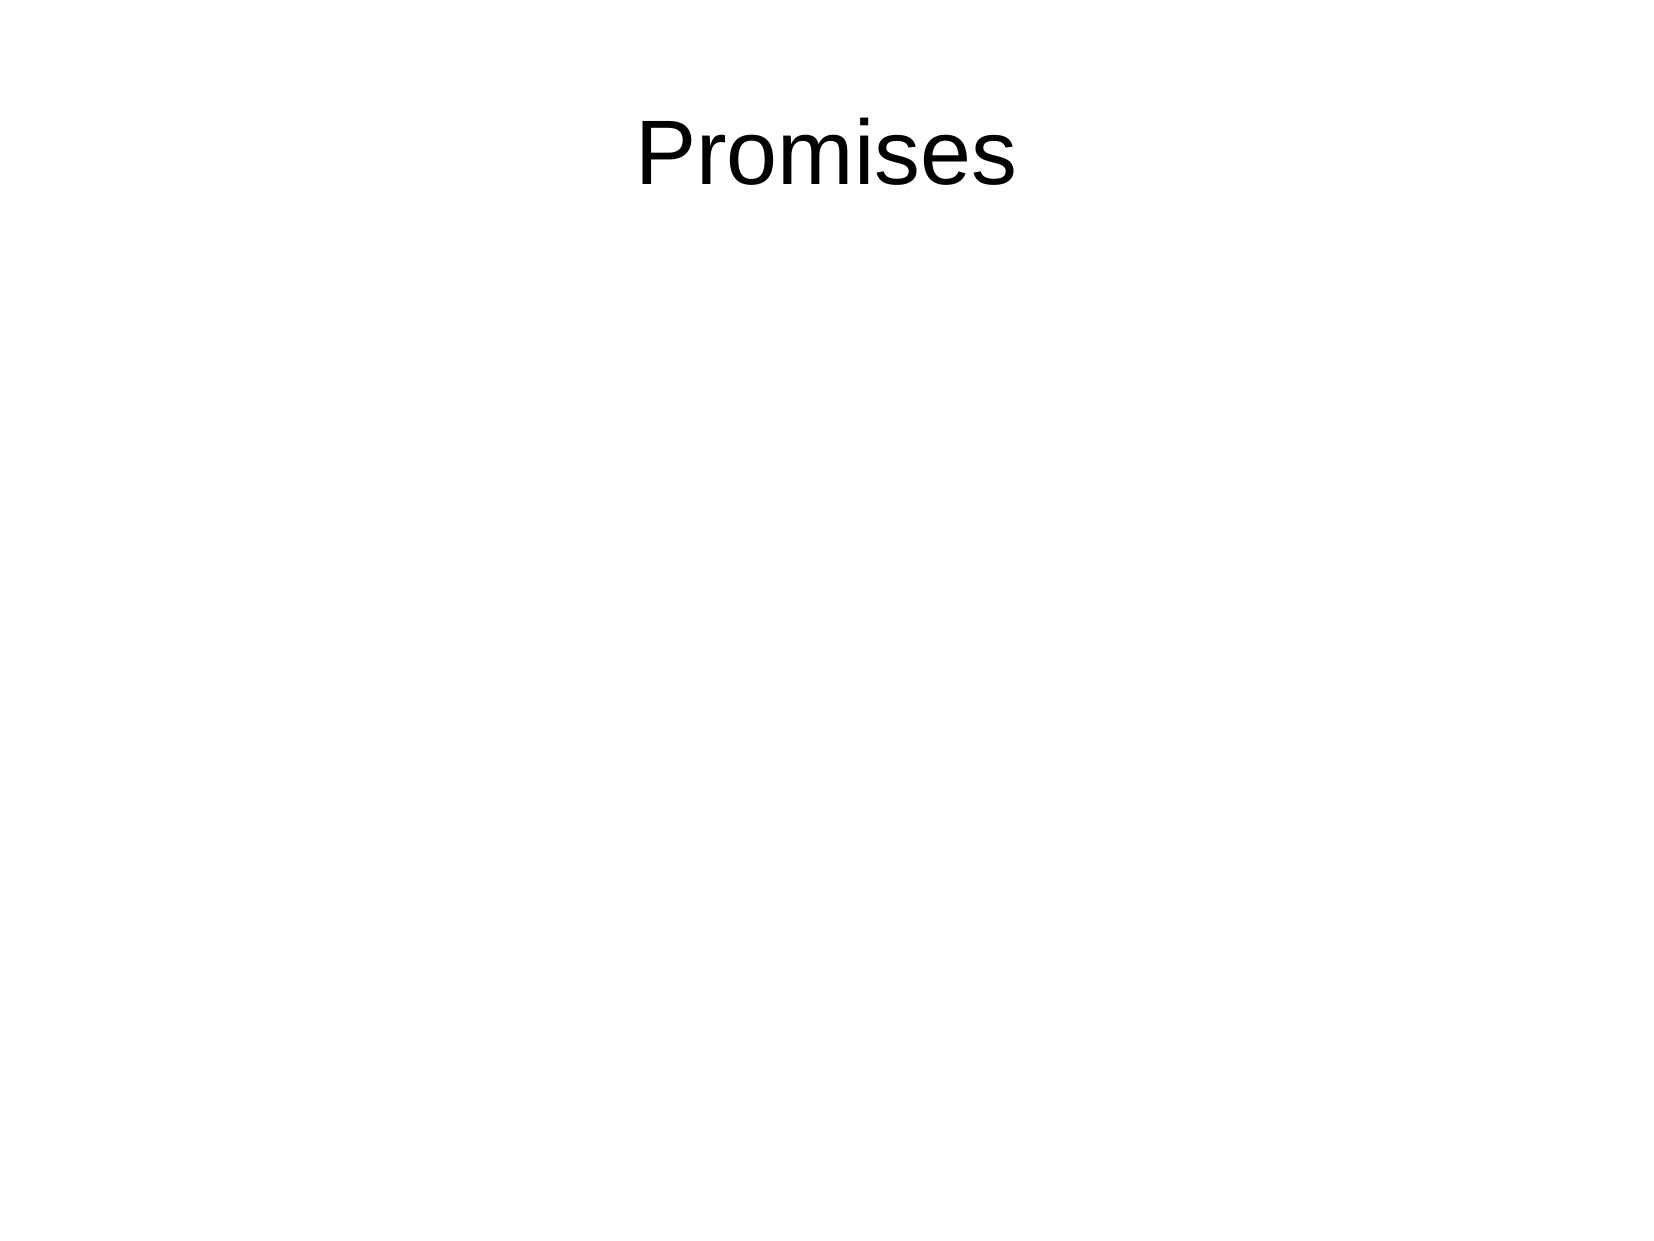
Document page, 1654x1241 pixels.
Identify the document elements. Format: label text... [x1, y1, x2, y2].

title Promises [82, 49, 1571, 257]
